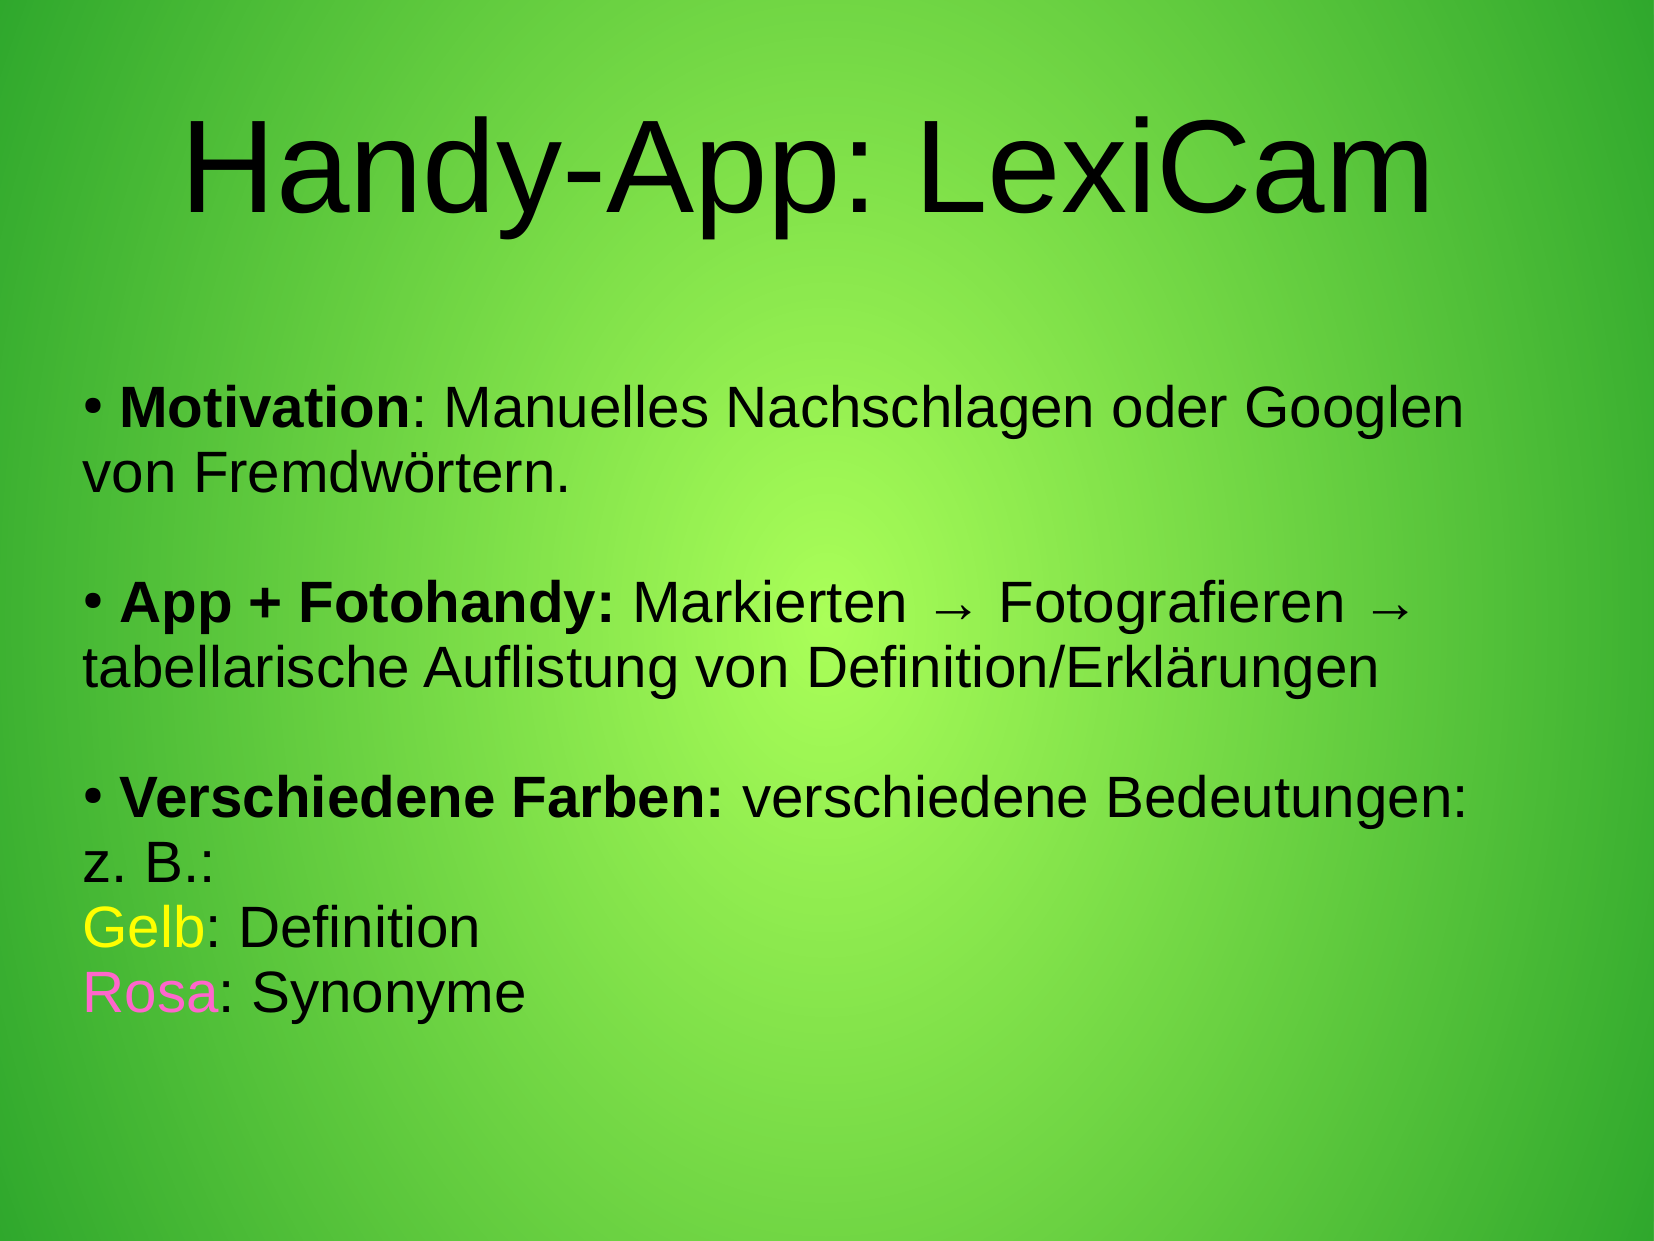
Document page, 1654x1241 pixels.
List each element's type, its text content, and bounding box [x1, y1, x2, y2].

title Handy-App: LexiCam [82, 64, 1571, 270]
subtitle Motivation: Manuelles Nachschlagen oder Googlen von Fremdwörtern. App + Fotohandy: Markierten → Fotografieren → tabellarische Auflistung von Definition/Erklärungen Verschiedene Farben: verschiedene Bedeutungen: z. B.: Gelb: Definition Rosa: Synonyme [82, 372, 1571, 1093]
